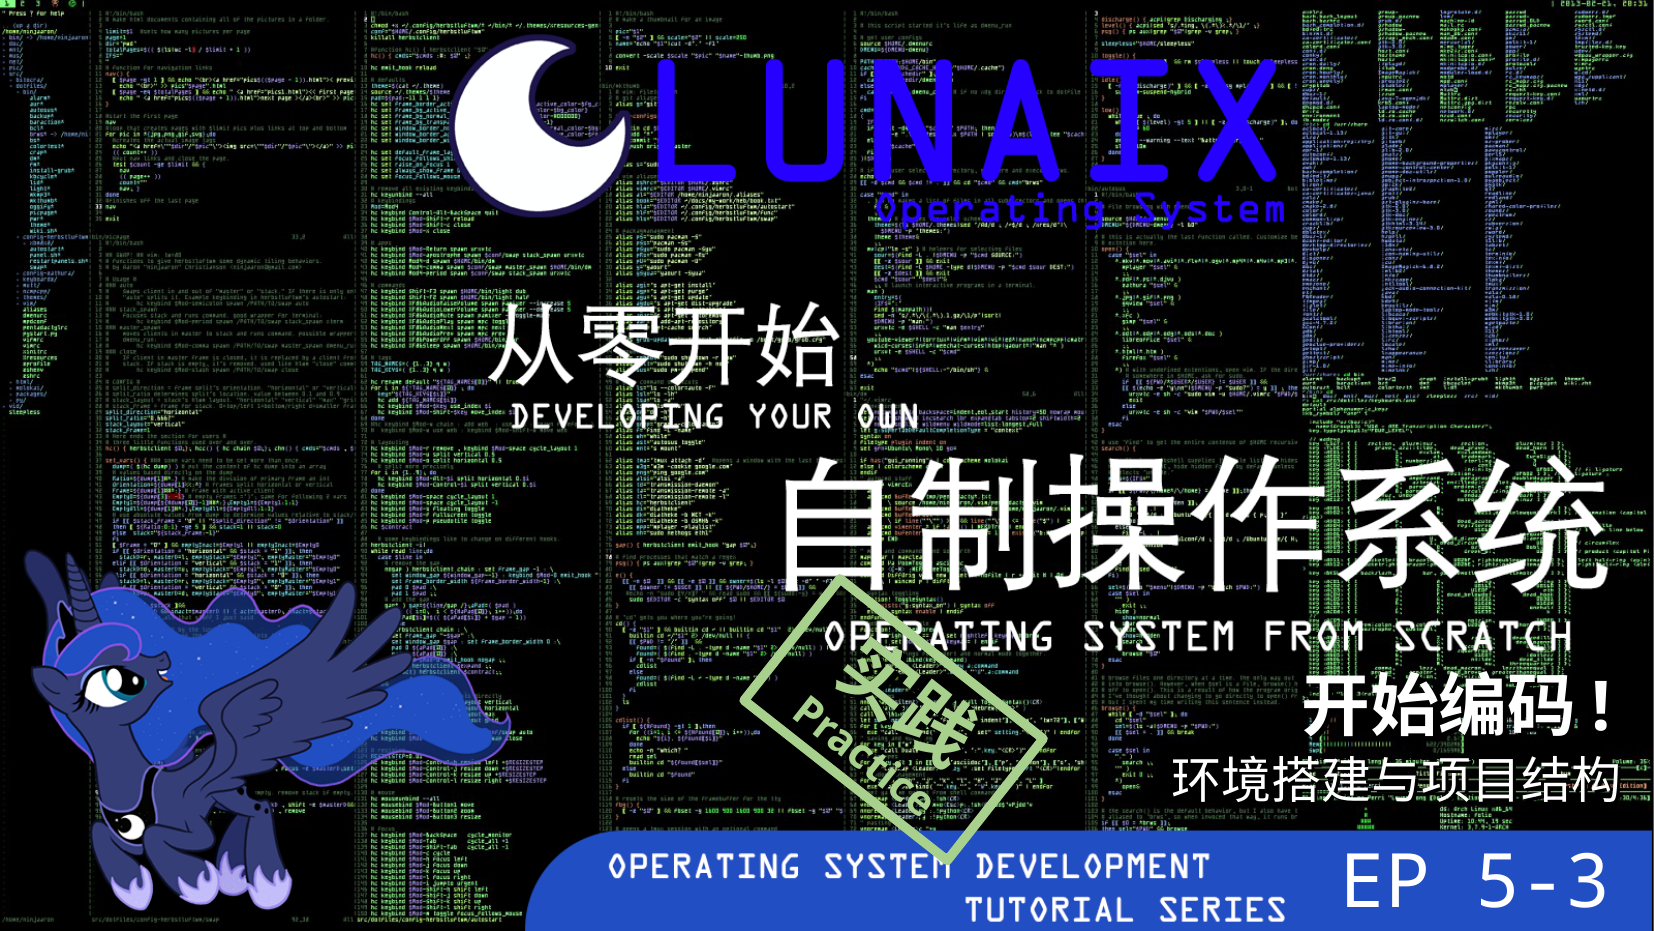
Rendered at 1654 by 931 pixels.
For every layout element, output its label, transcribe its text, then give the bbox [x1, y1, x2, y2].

title 开始编码! [1263, 649, 1649, 756]
picture [0, 0, 1654, 931]
text_box EP 5-3 [1325, 825, 1654, 931]
text_box 环境搭建与项目结构 [1098, 748, 1637, 826]
text_box 实践 Practice [744, 578, 1044, 861]
